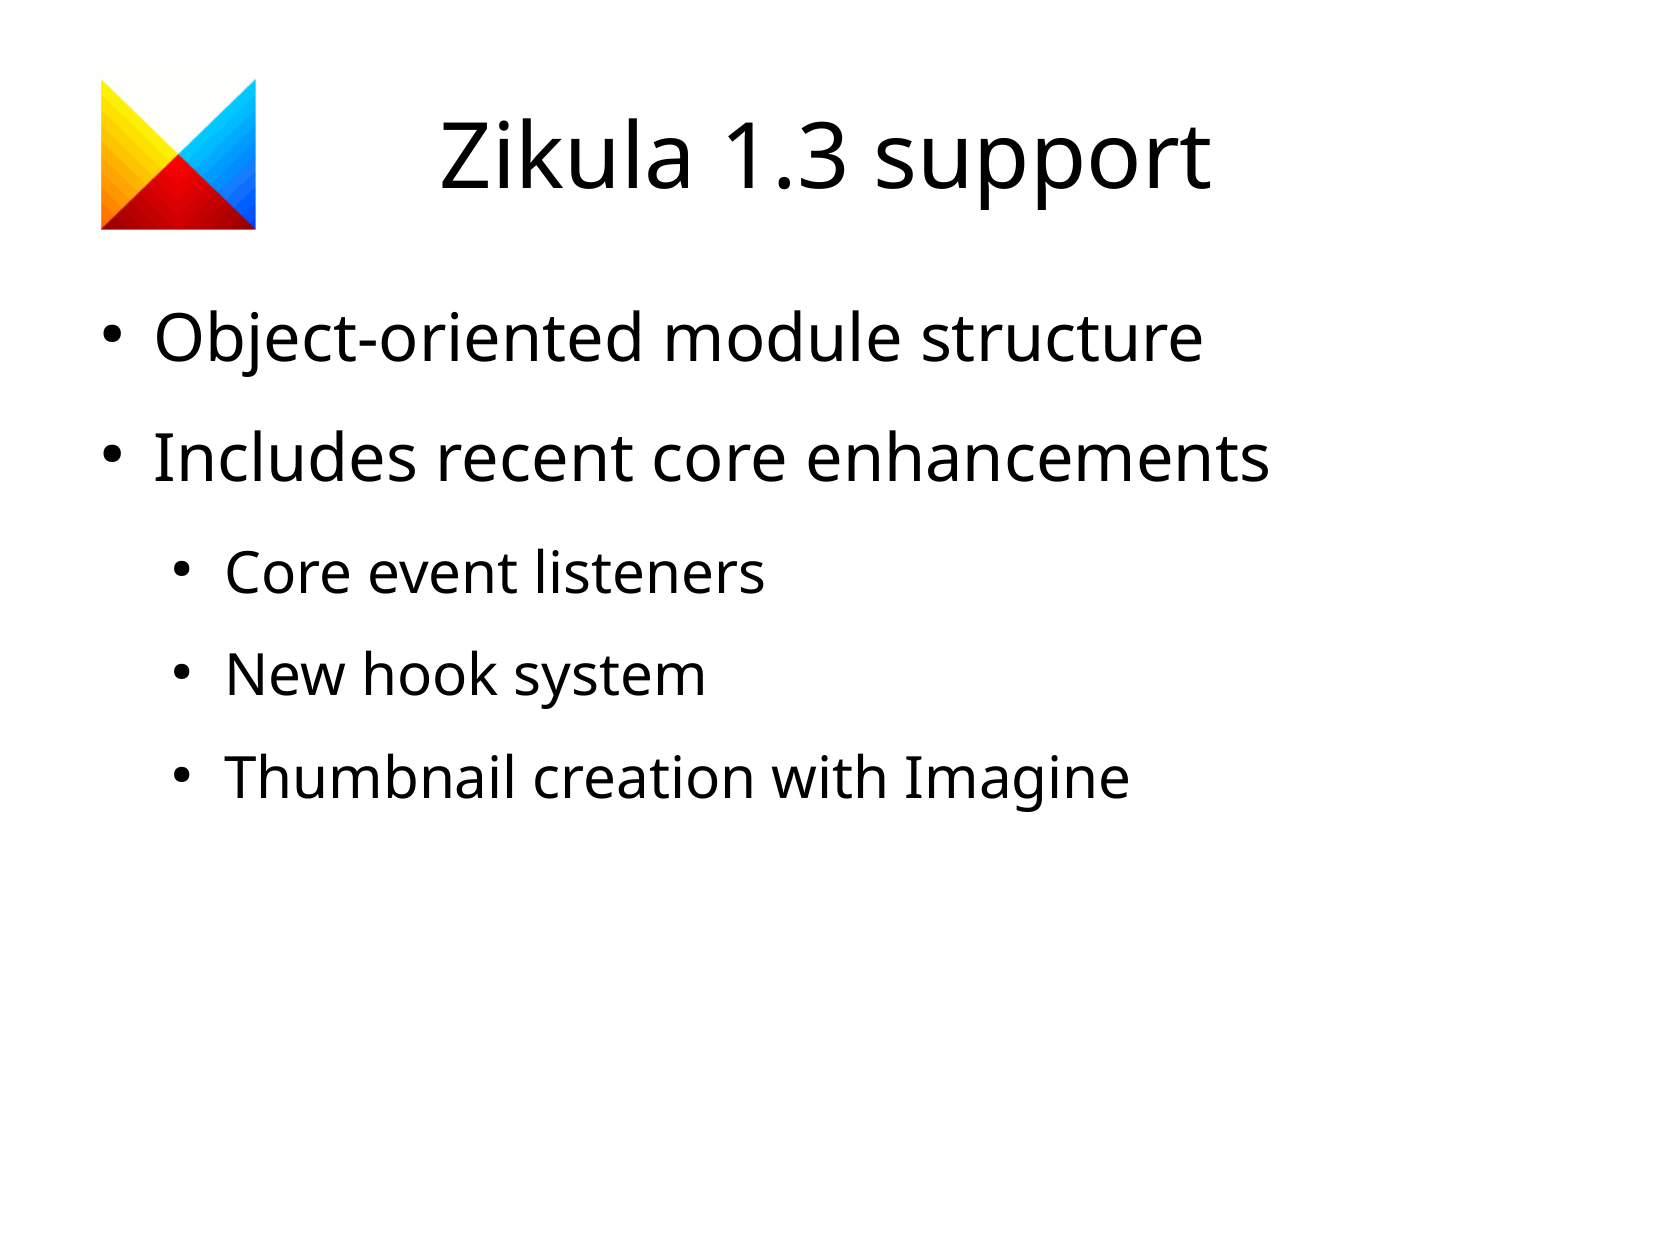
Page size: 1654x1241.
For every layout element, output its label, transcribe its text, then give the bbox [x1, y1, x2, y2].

list Object-oriented module structure Includes recent core enhancements Core event listeners New hook system Thumbnail creation with Imagine [82, 290, 1571, 1109]
title Zikula 1.3 support [82, 49, 1571, 257]
